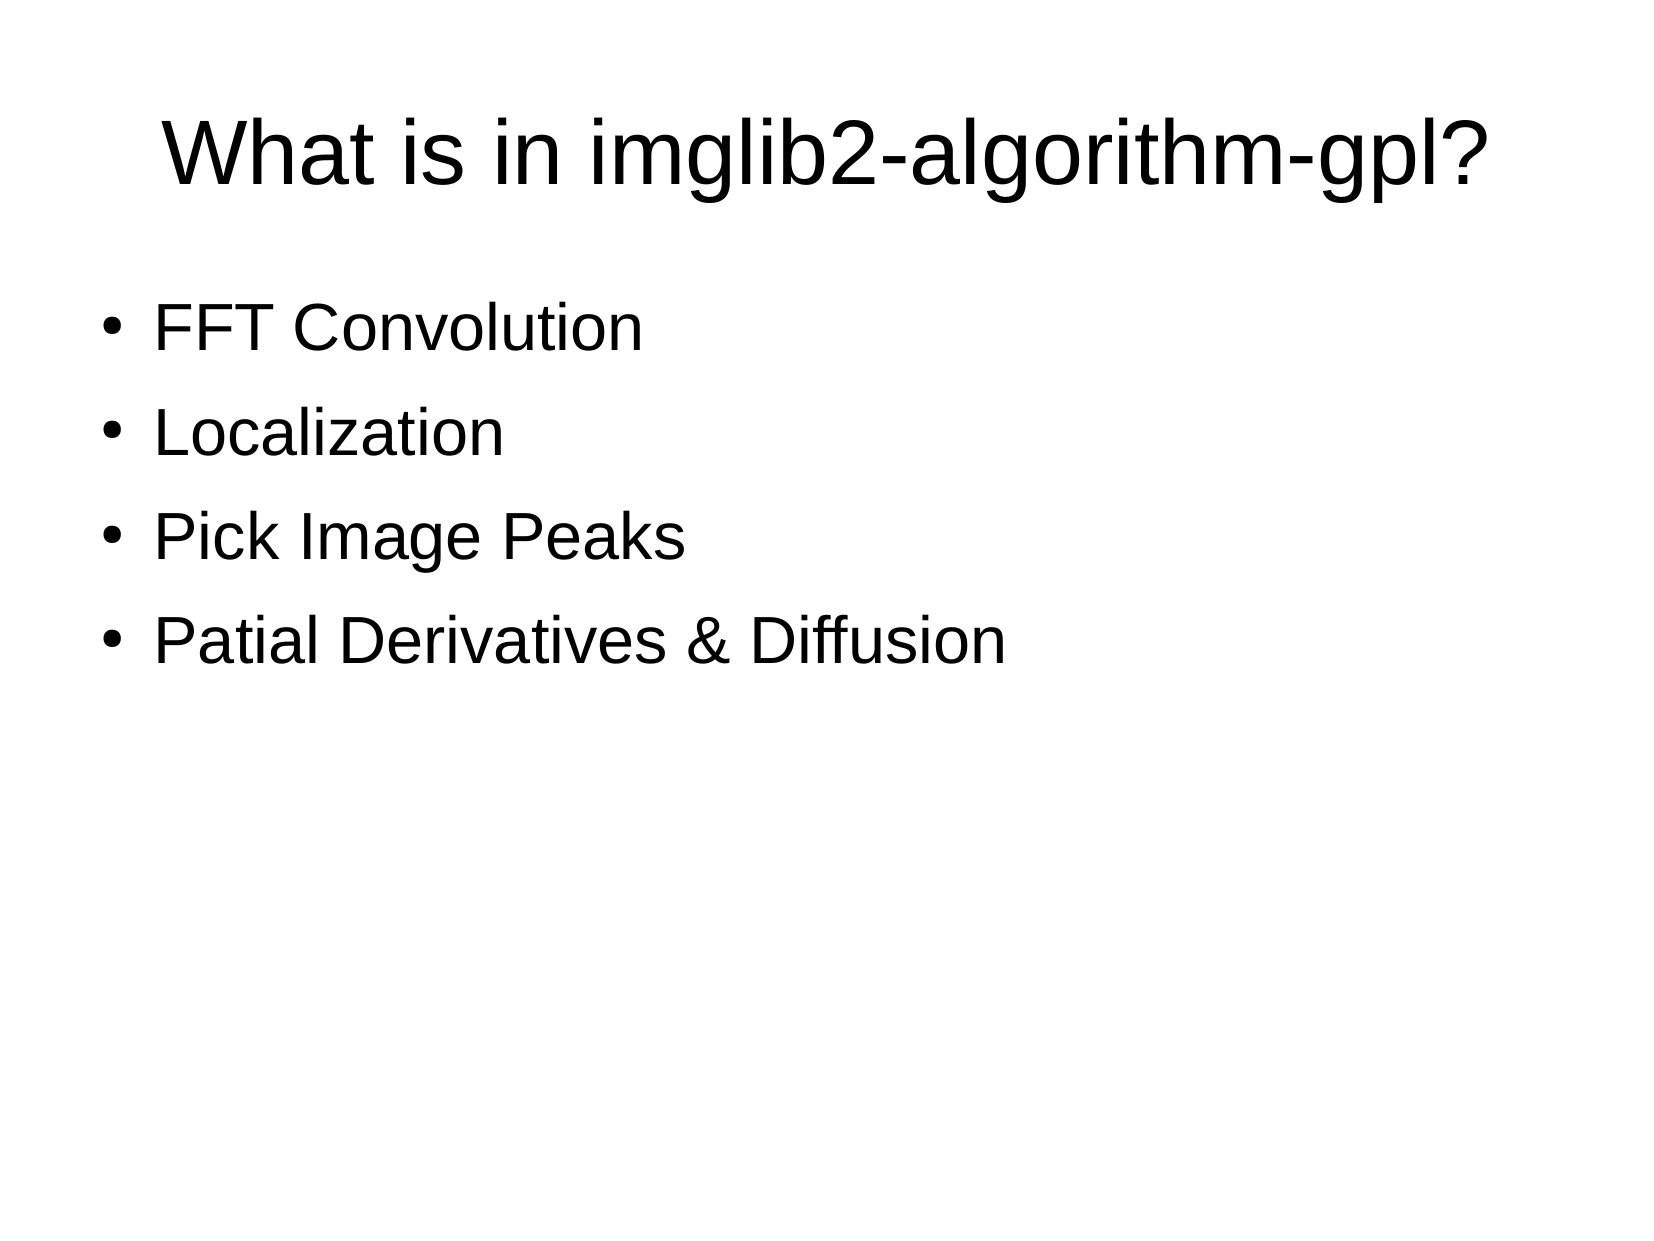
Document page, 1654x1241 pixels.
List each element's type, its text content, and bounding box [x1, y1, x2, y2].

list FFT Convolution Localization Pick Image Peaks Patial Derivatives & Diffusion [82, 290, 1571, 1010]
title What is in imglib2-algorithm-gpl? [82, 49, 1571, 257]
